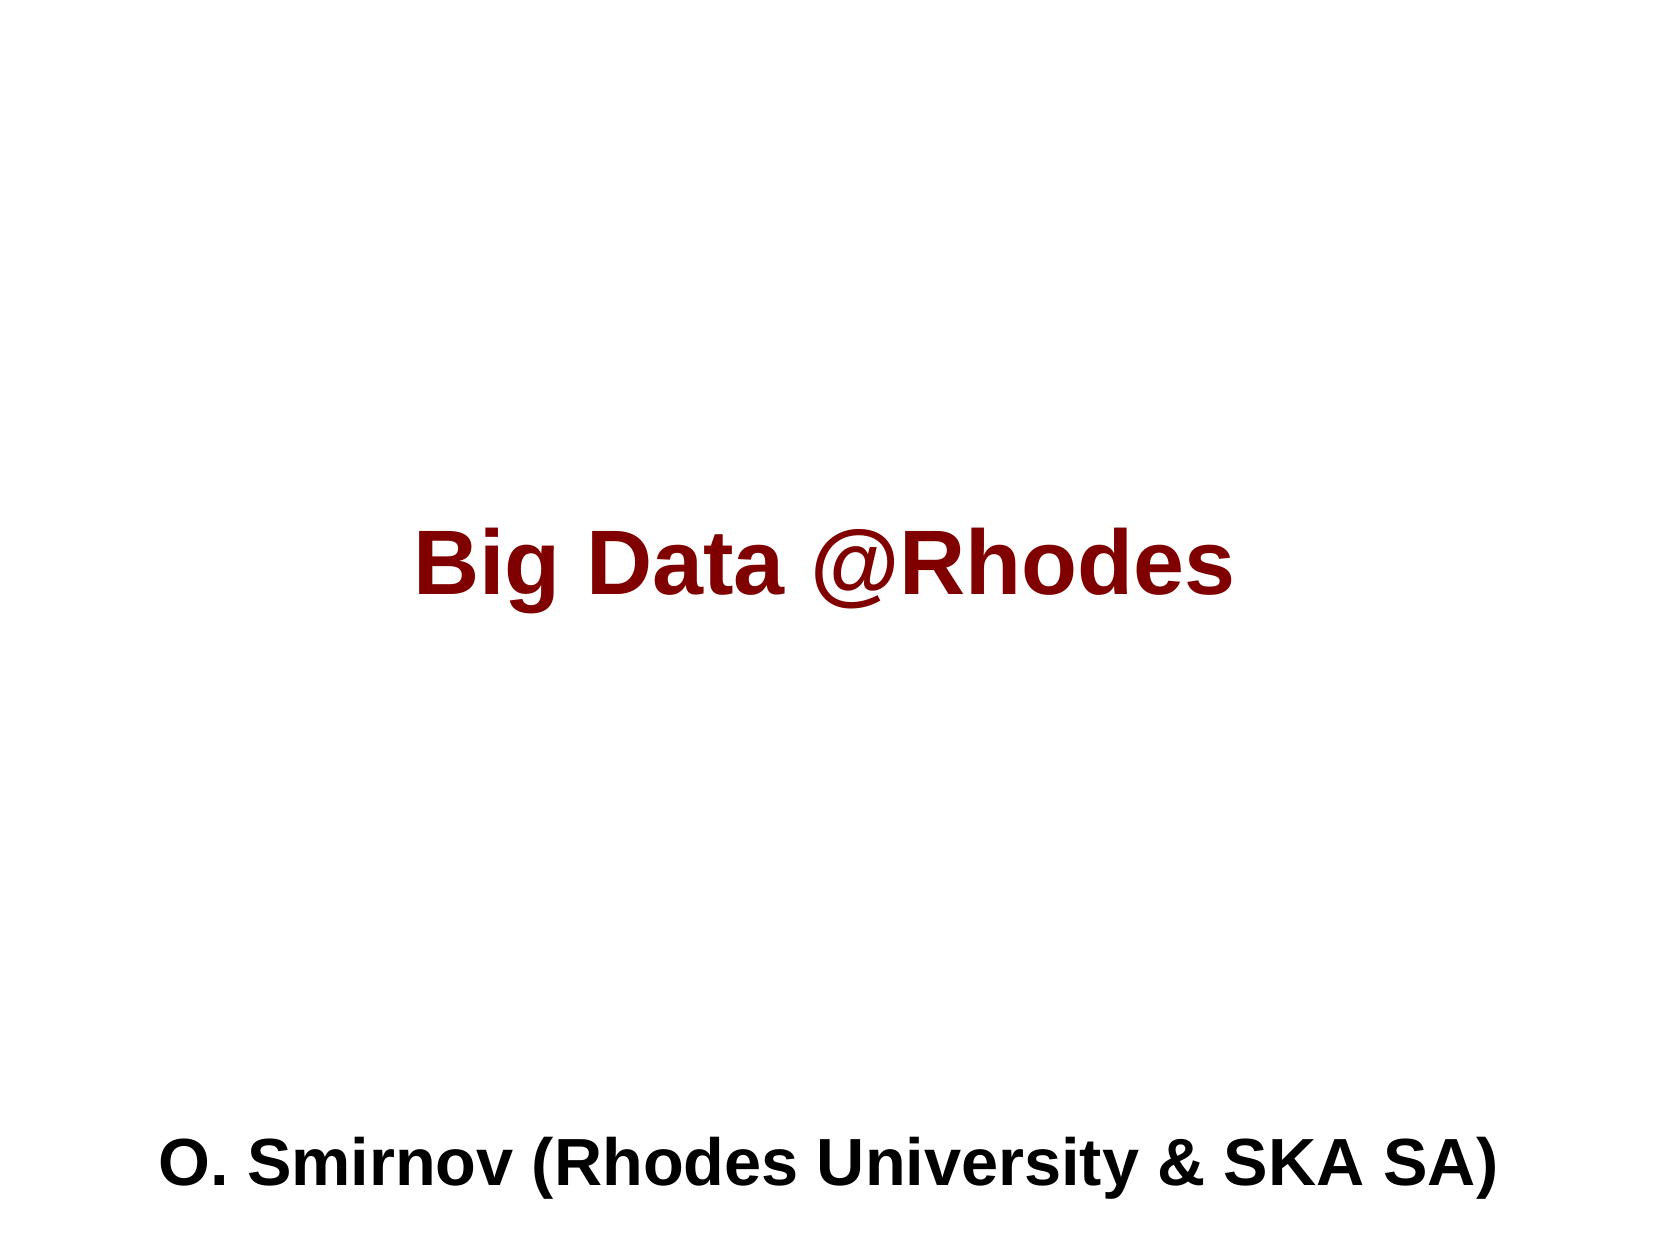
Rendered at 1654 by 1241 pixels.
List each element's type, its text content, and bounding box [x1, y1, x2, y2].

list O. Smirnov (Rhodes University & SKA SA) [47, 1125, 1611, 1238]
title Big Data @Rhodes [37, 75, 1613, 1051]
